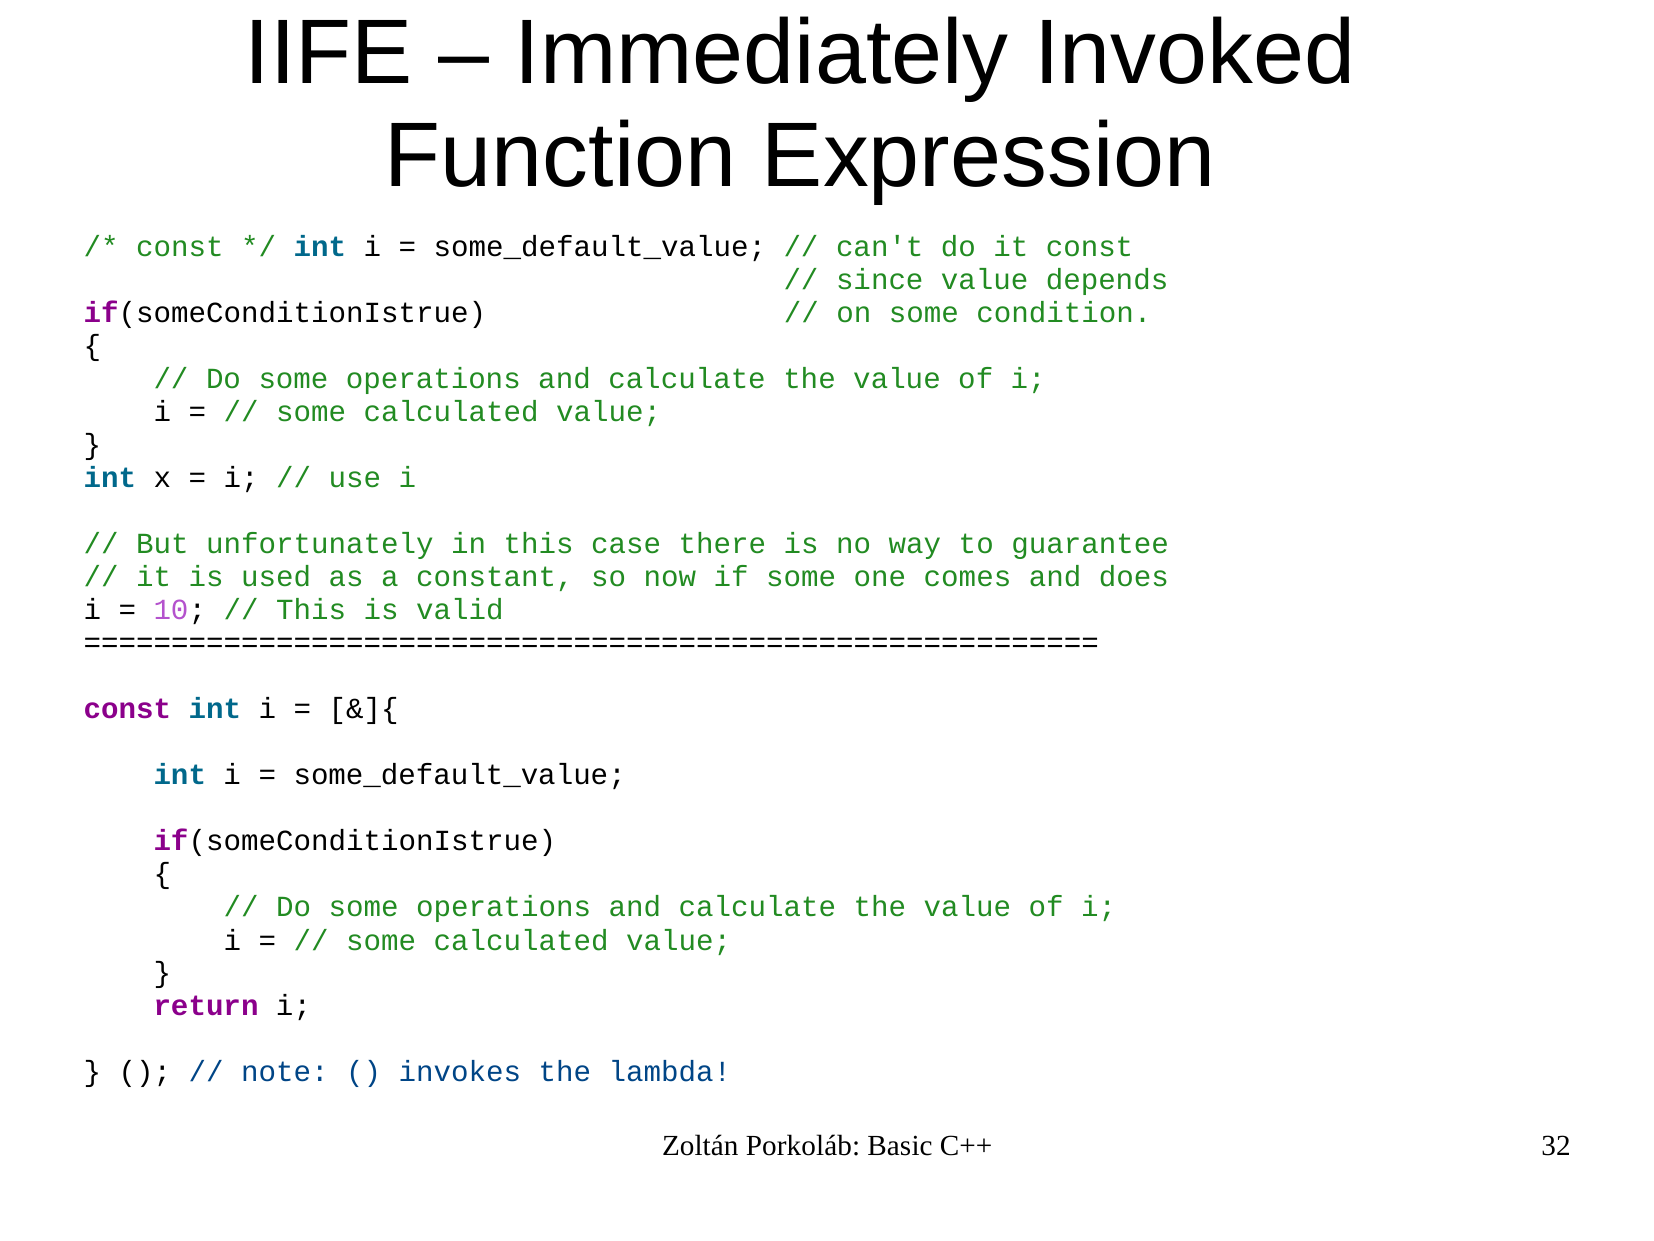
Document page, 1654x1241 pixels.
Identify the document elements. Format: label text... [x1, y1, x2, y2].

text_box /* const */ int i = some_default_value; // can't do it const // since value depends if(someConditionIstrue) // on some condition. { // Do some operations and calculate the value of i; i = // some calculated value; } int x = i; // use i // But unfortunately in this case there is no way to guarantee // it is used as a constant, so now if some one comes and does i = 10; // This is valid ========================================================== const int i = [&]{ int i = some_default_value; if(someConditionIstrue) { // Do some operations and calculate the value of i; i = // some calculated value; } return i; } (); // note: () invokes the lambda! [68, 225, 1654, 1216]
title IIFE – Immediately Invoked Function Expression [56, 0, 1546, 208]
